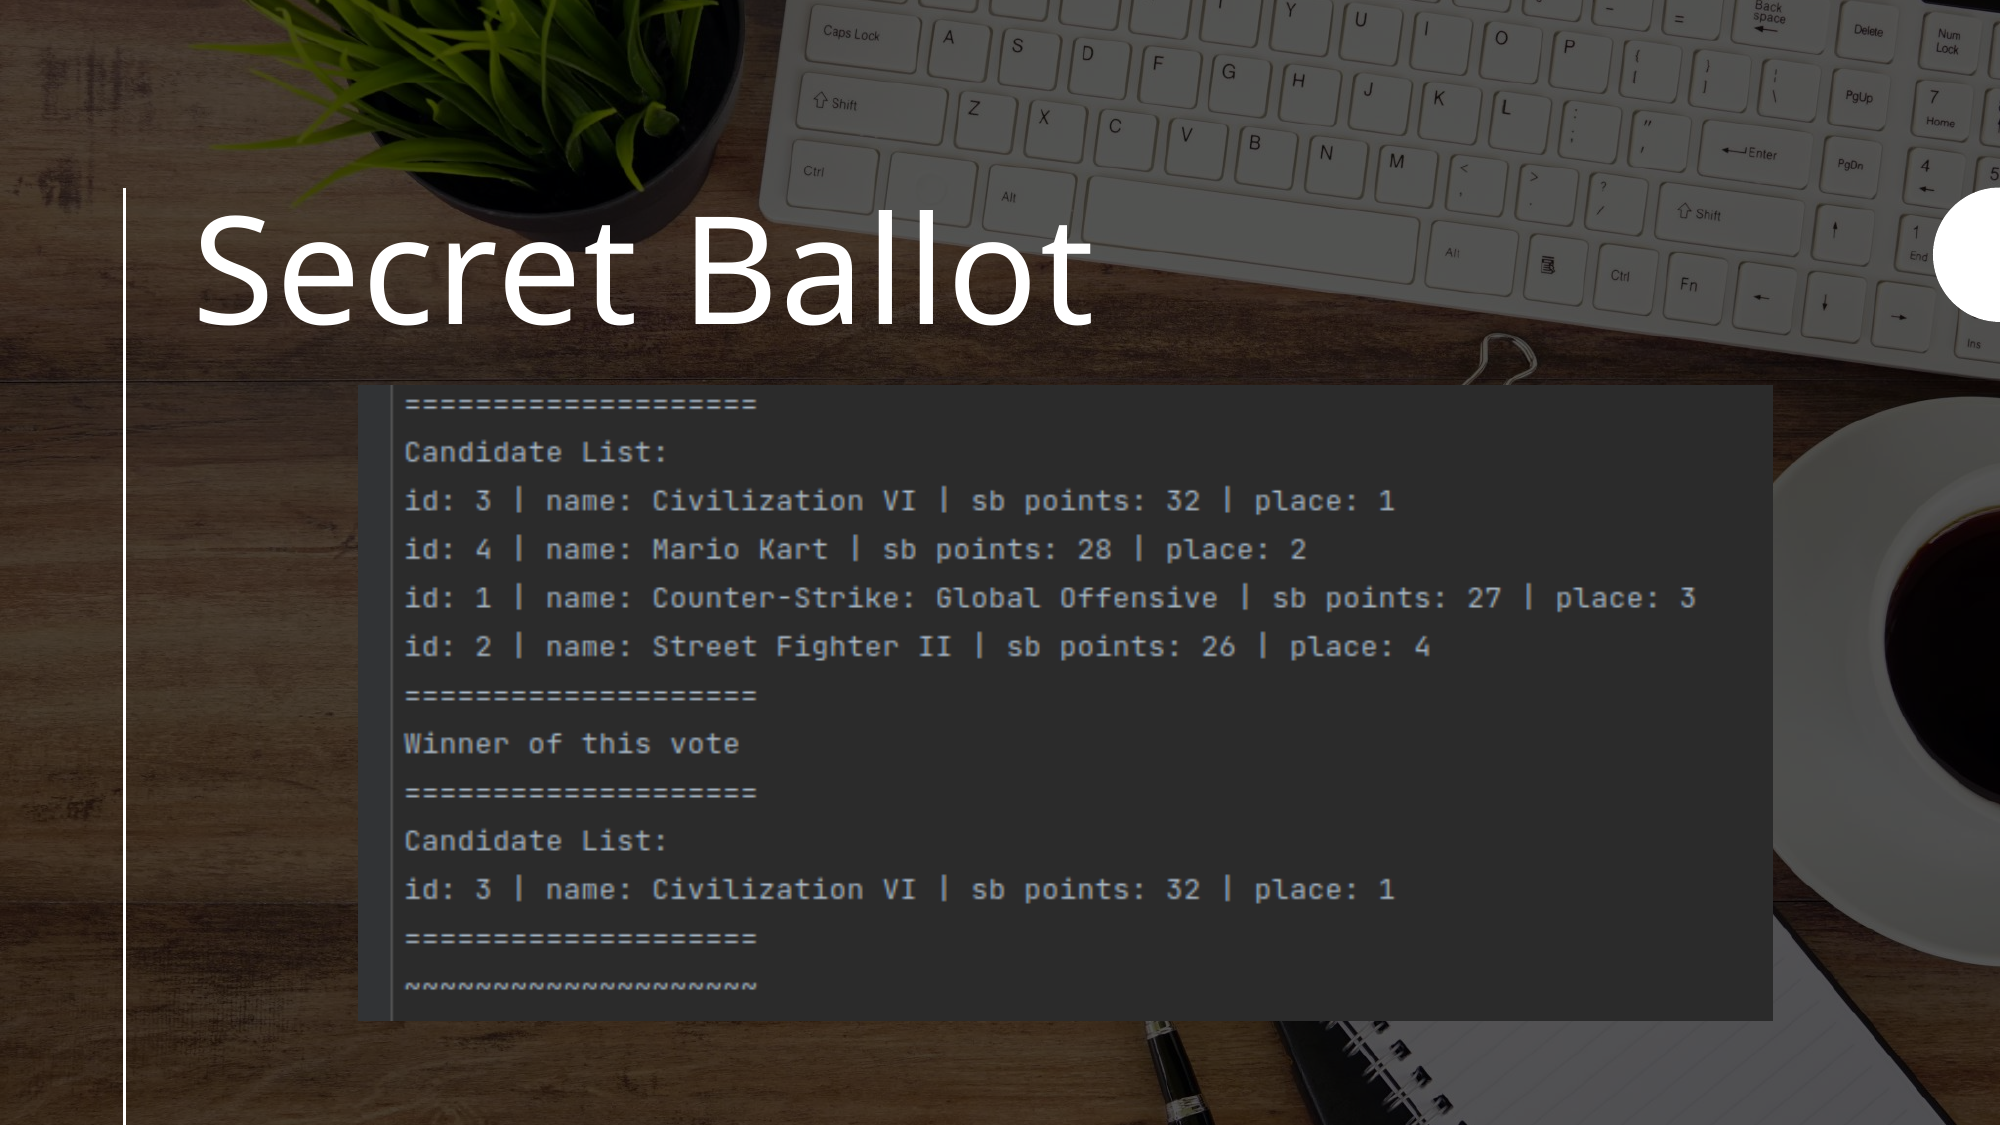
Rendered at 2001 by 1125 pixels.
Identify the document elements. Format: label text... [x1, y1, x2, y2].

title Secret Ballot [176, 187, 1662, 770]
picture [0, 0, 2000, 1125]
text_box [1932, 187, 2000, 322]
